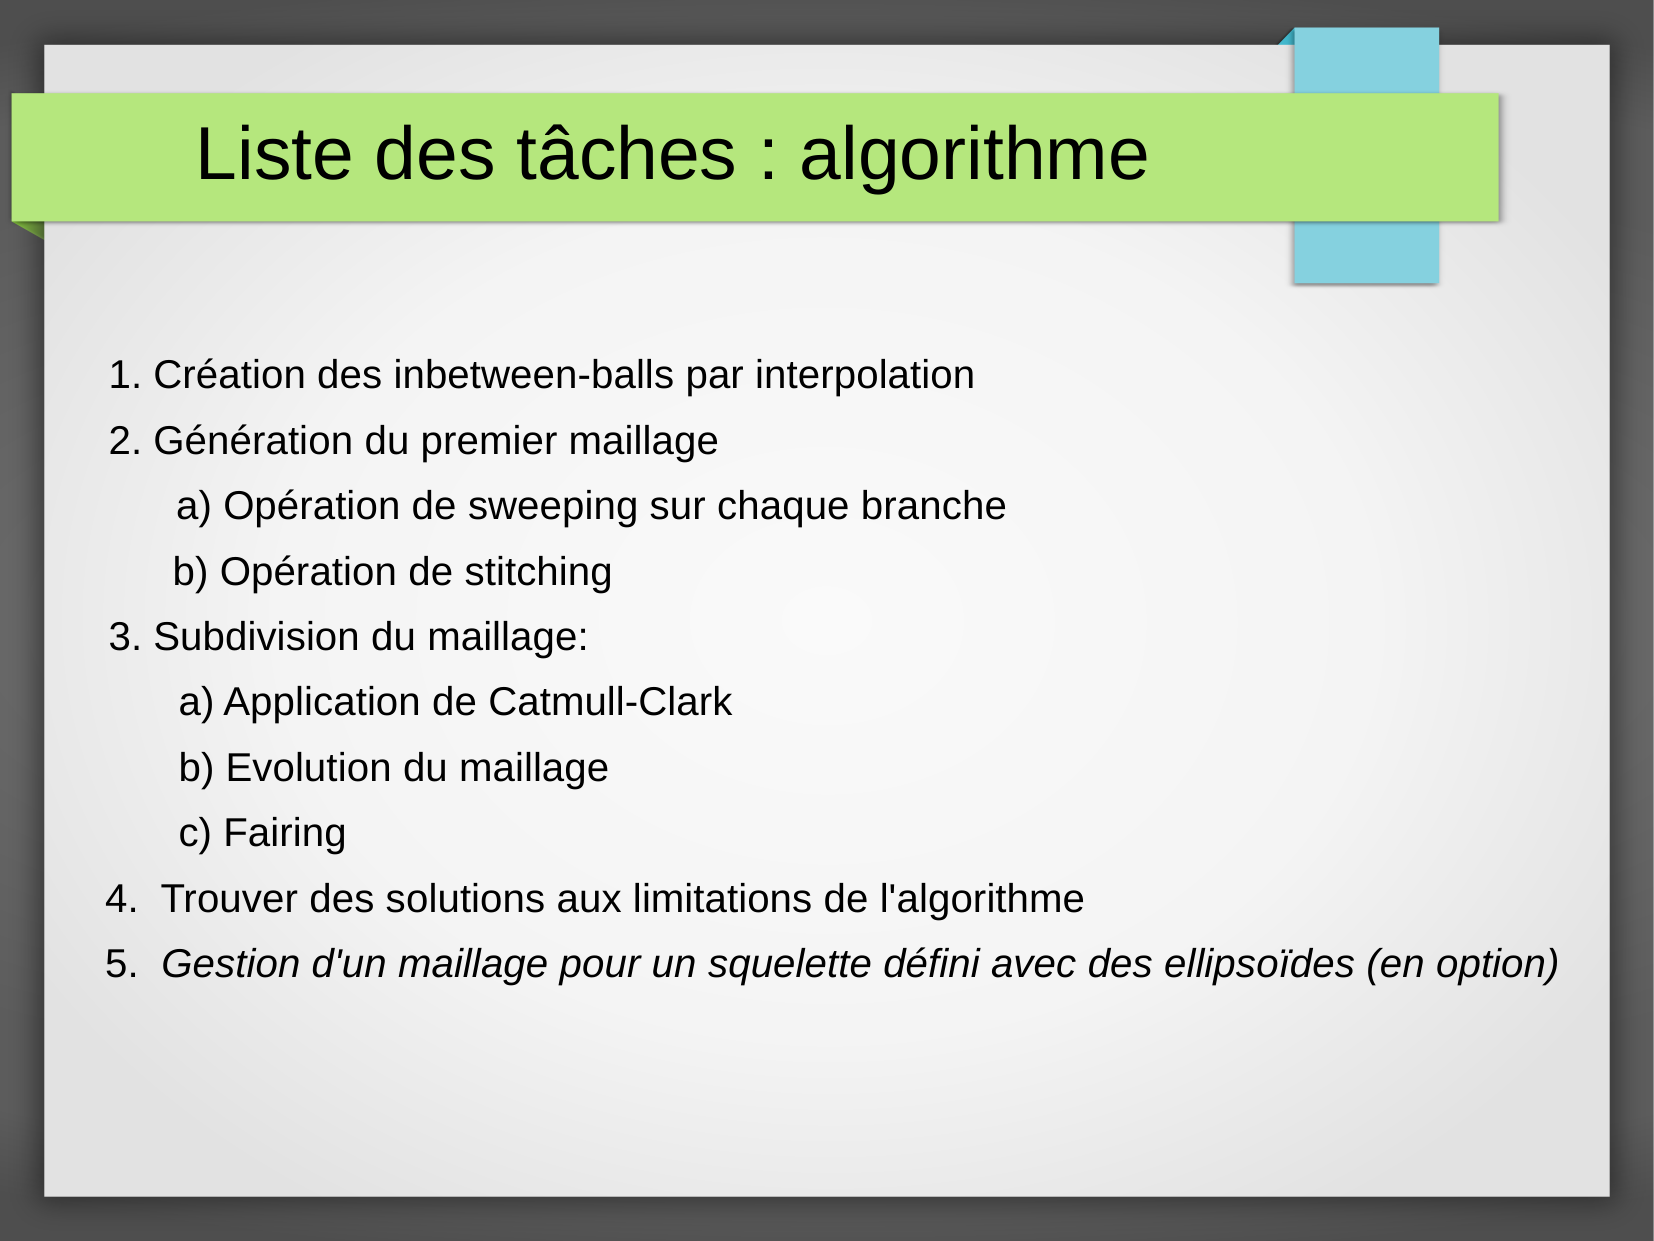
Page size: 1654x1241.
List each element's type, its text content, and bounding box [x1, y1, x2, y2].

list 1. Création des inbetween-balls par interpolation 2. Génération du premier maillage a) Opération de sweeping sur chaque branche b) Opération de stitching 3. Subdivision du maillage: a) Application de Catmull-Clark b) Evolution du maillage c) Fairing 4. Trouver des solutions aux limitations de l'algorithme 5. Gestion d'un maillage pour un squelette défini avec des ellipsoïdes (en option) [82, 290, 1571, 1010]
picture [0, 0, 1654, 1241]
title Liste des tâches : algorithme [82, 94, 1264, 213]
